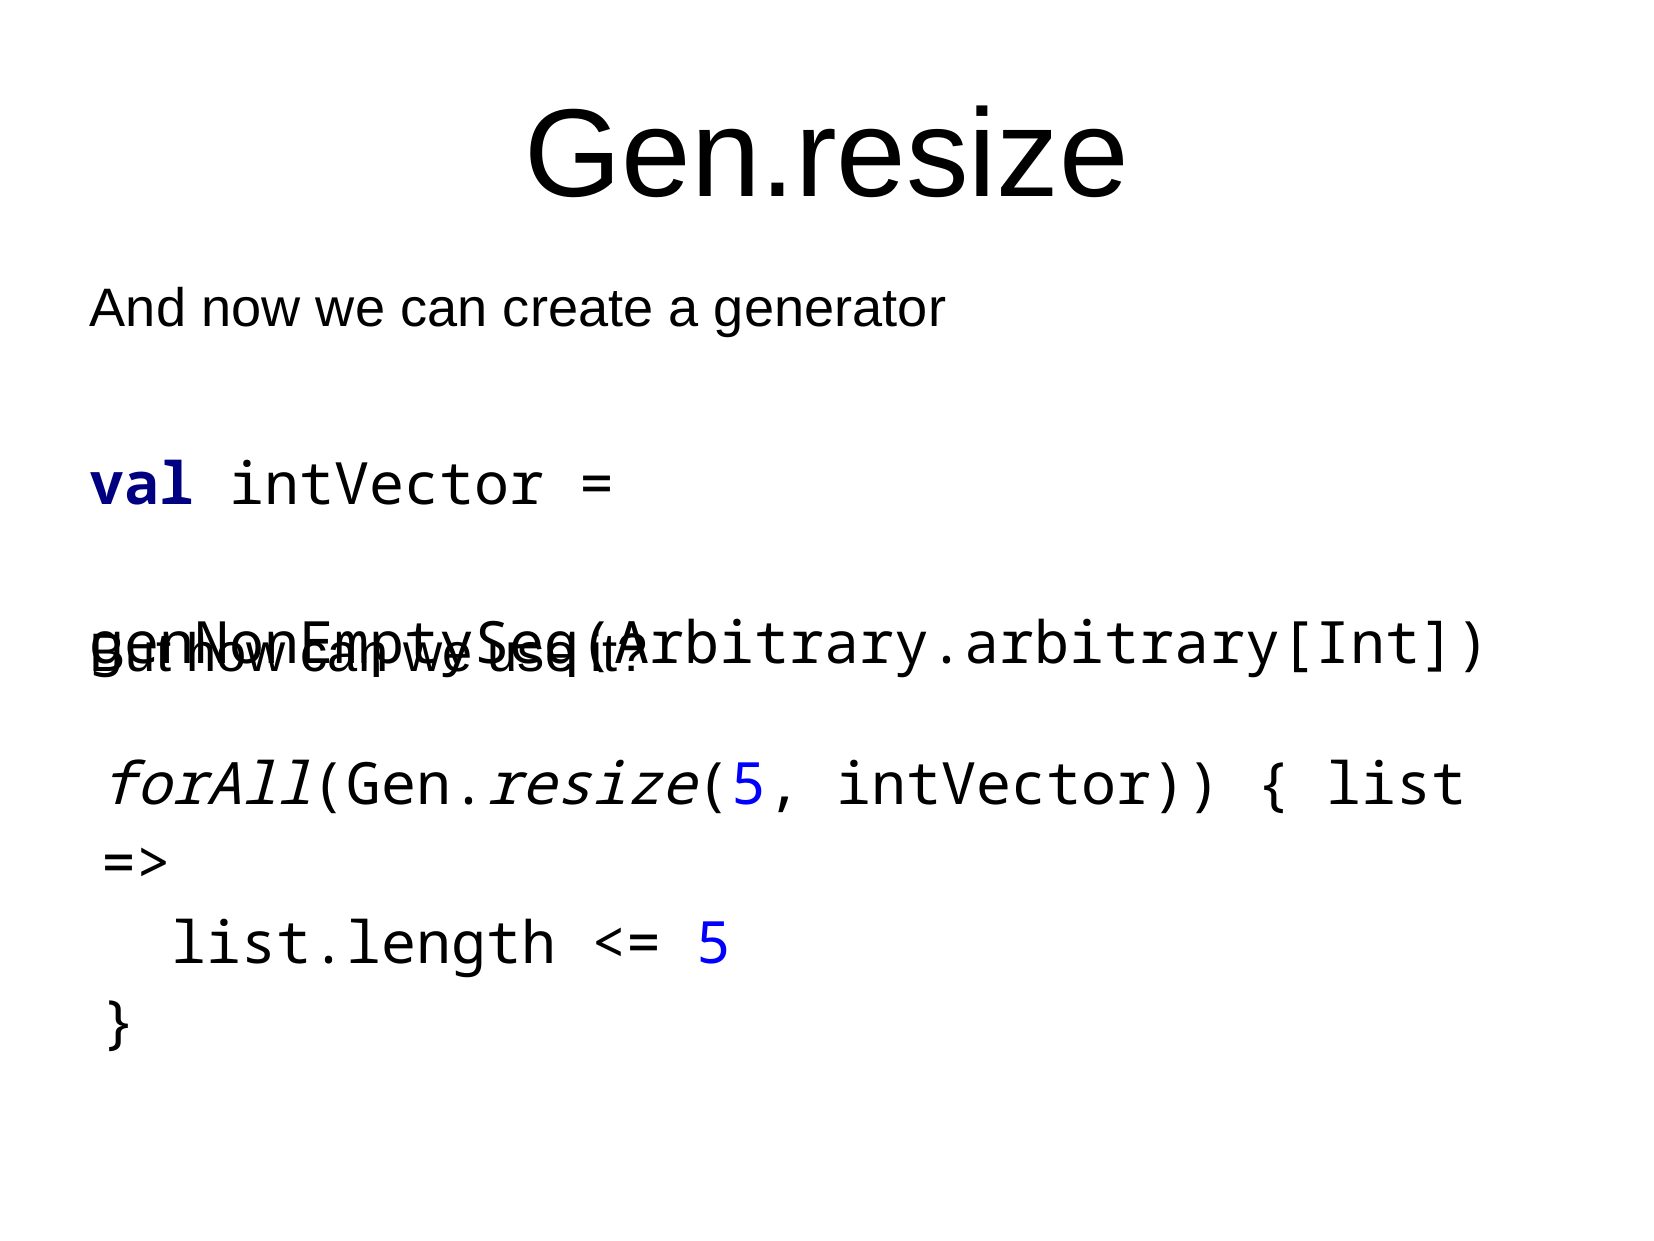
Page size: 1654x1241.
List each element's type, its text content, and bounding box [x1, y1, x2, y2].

text_box And now we can create a generator [75, 270, 1561, 391]
text_box forAll(Gen.resize(5, intVector)) { list => list.length <= 5 } [86, 735, 1546, 976]
text_box But how can we use it? [75, 615, 1561, 736]
title Gen.resize [82, 49, 1571, 257]
text_box val intVector = genNonEmptySeq(Arbitrary.arbitrary[Int]) [75, 435, 1531, 586]
